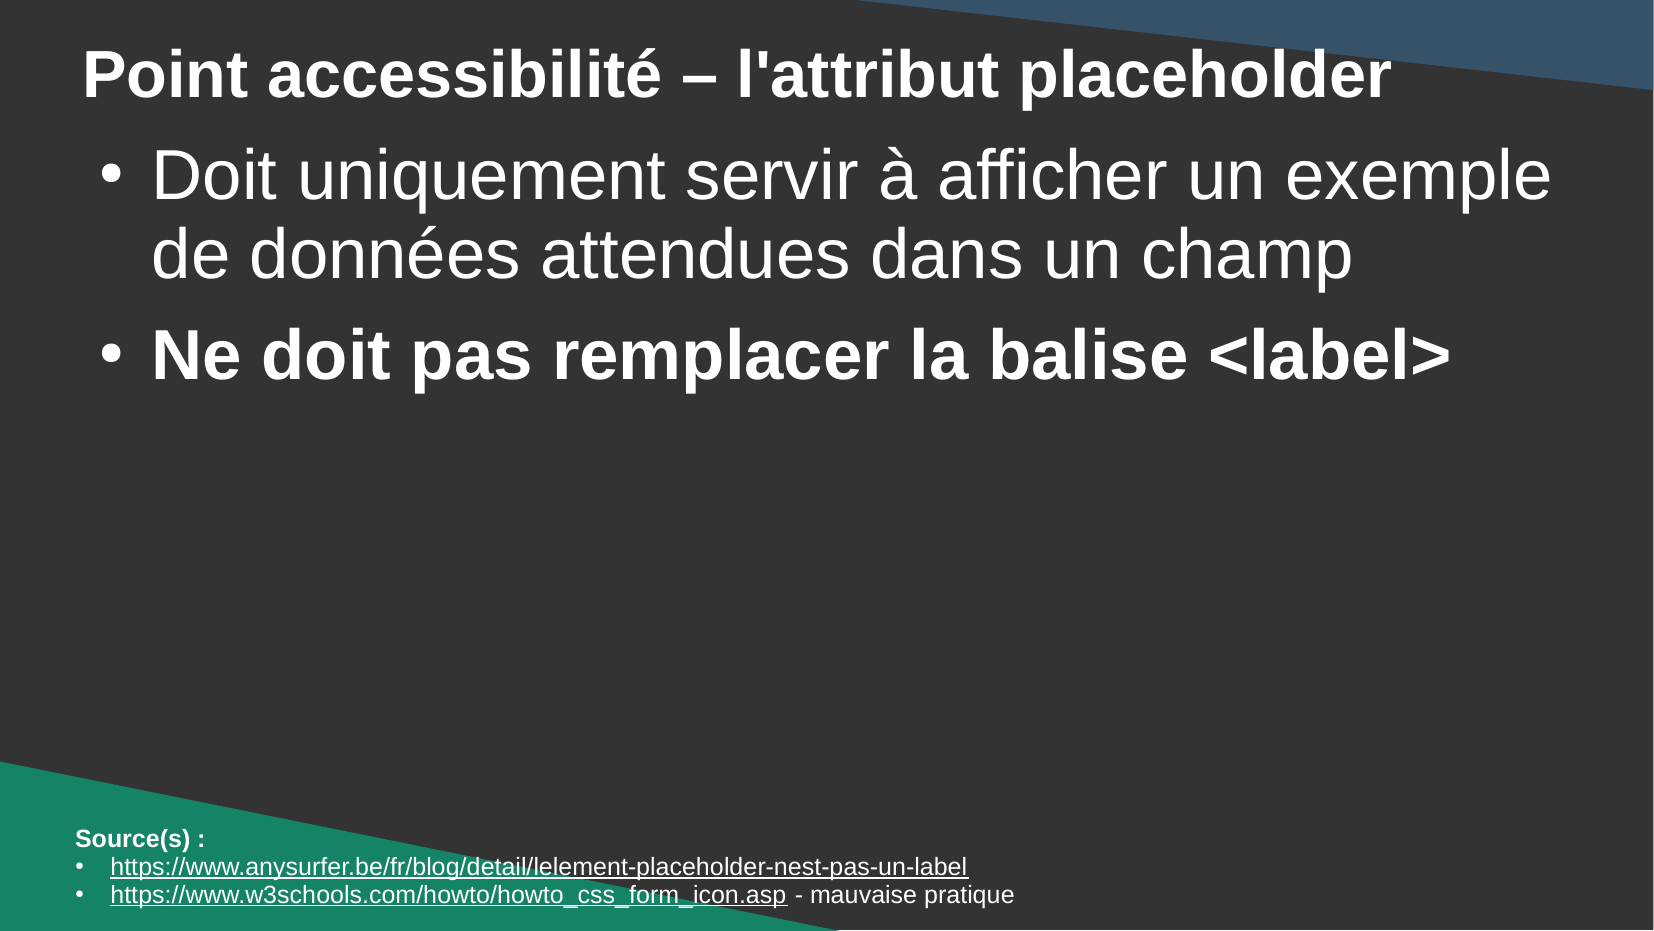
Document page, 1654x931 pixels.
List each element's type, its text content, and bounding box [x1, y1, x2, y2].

title Point accessibilité – l'attribut placeholder [82, 37, 1571, 122]
text_box Source(s) : https://www.anysurfer.be/fr/blog/detail/lelement-placeholder-nest-pas-un-label https://www.w3schools.com/howto/howto_css_form_icon.asp - mauvaise pratique [60, 817, 1546, 922]
text_box [0, 761, 841, 931]
list Doit uniquement servir à afficher un exemple de données attendues dans un champ Ne doit pas remplacer la balise <label> [80, 135, 1605, 497]
text_box [855, 0, 1654, 91]
